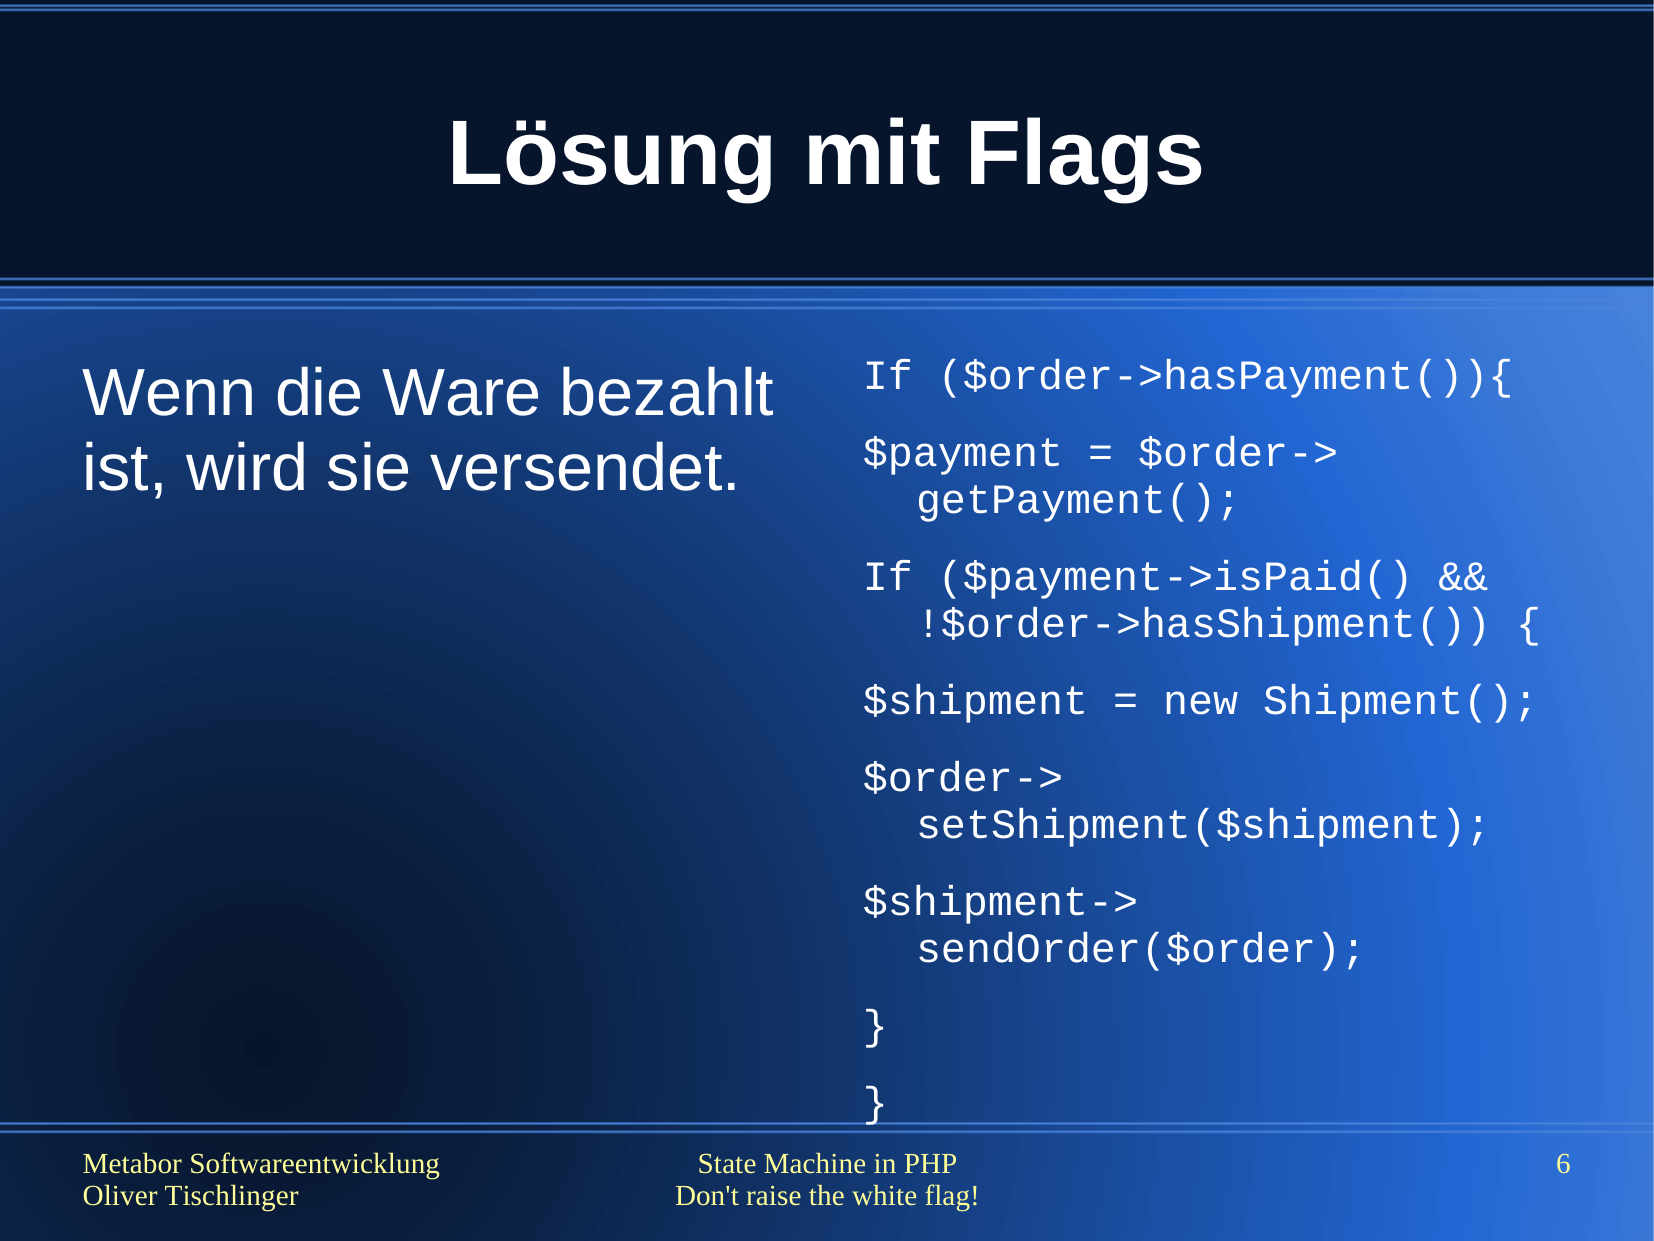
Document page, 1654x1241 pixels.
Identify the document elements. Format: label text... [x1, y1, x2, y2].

picture [0, 0, 1654, 1241]
list If ($order->hasPayment()){ $payment = $order-> getPayment(); If ($payment->isPaid() && !$order->hasShipment()) { $shipment = new Shipment(); $order-> setShipment($shipment); $shipment-> sendOrder($order); } } [845, 355, 1572, 1100]
title Lösung mit Flags [82, 49, 1571, 257]
list Wenn die Ware bezahlt ist, wird sie versendet. [82, 355, 809, 1058]
